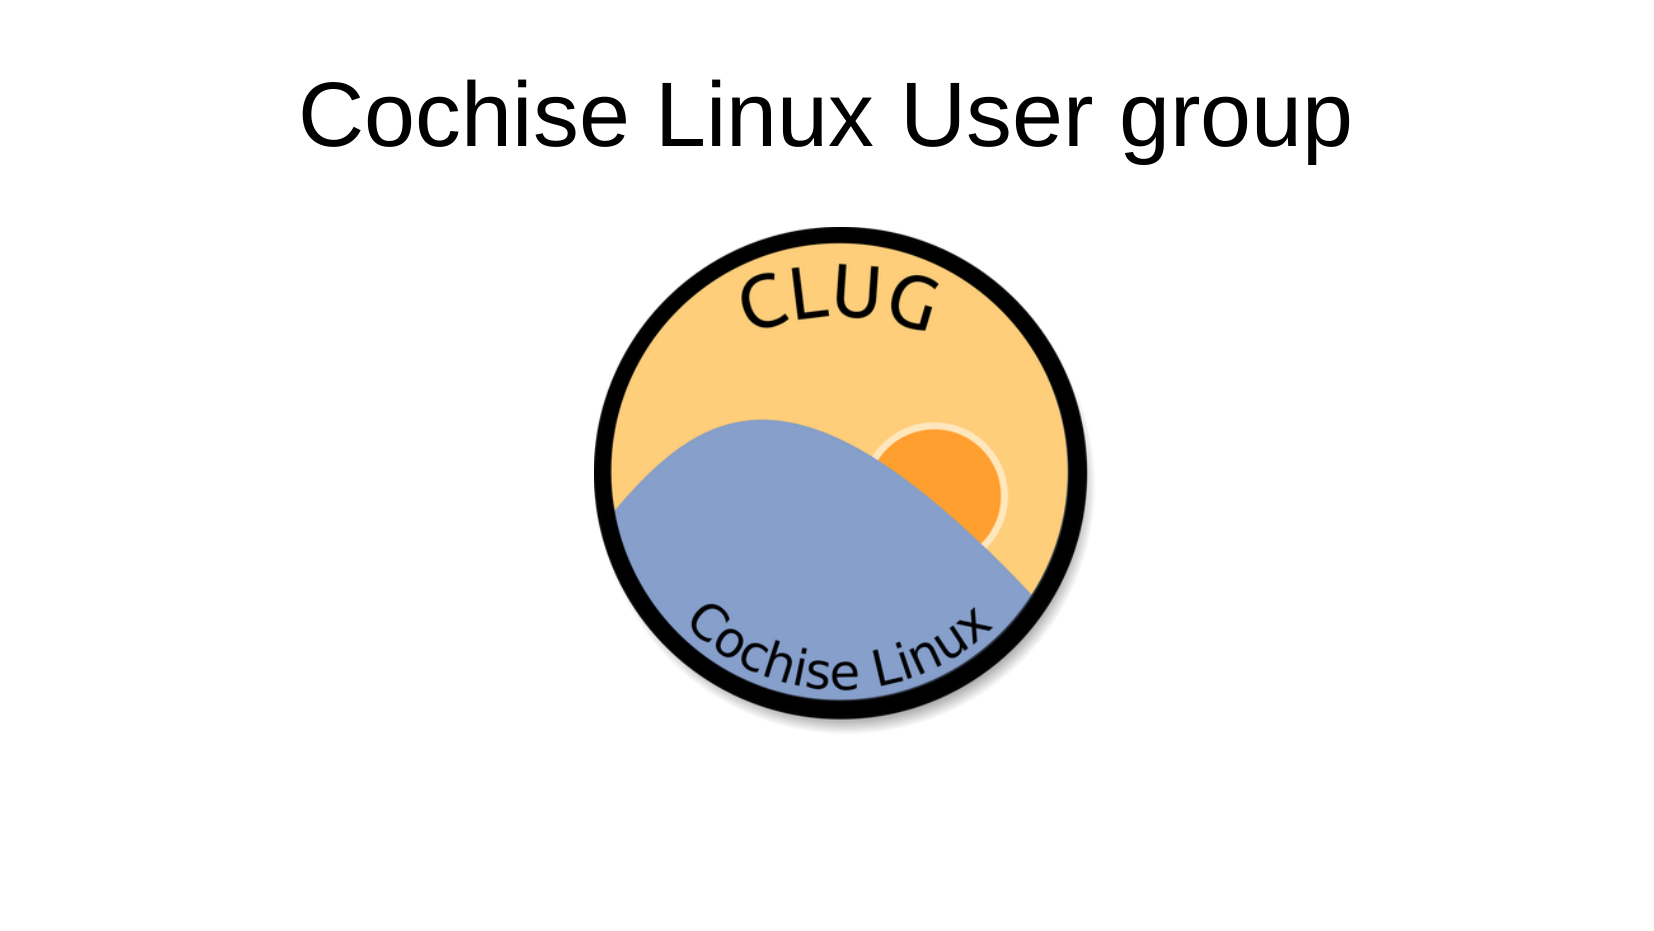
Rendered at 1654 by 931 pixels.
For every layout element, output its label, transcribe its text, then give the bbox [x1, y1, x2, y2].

picture [594, 227, 1096, 736]
title Cochise Linux User group [82, 37, 1571, 193]
